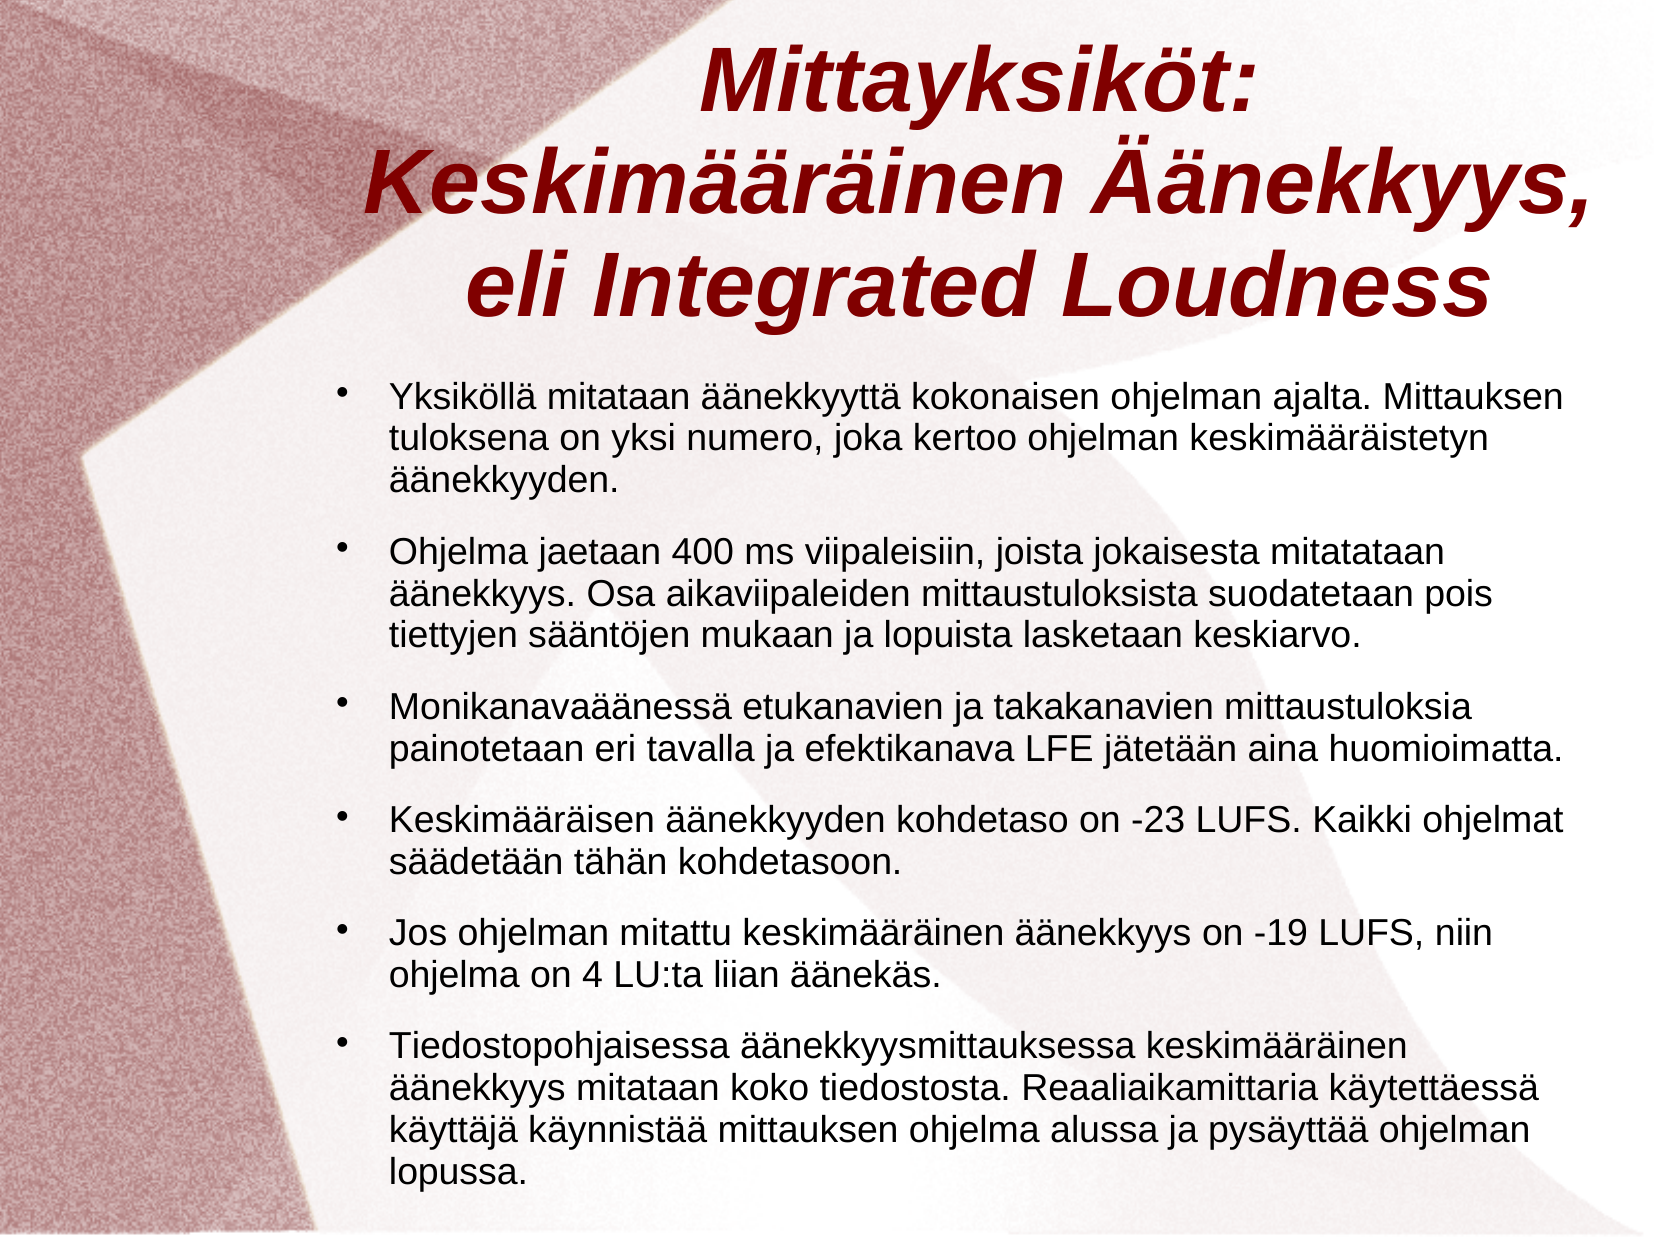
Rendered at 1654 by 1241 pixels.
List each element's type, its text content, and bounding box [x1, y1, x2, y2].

list Yksiköllä mitataan äänekkyyttä kokonaisen ohjelman ajalta. Mittauksen tuloksena on yksi numero, joka kertoo ohjelman keskimääräistetyn äänekkyyden. Ohjelma jaetaan 400 ms viipaleisiin, joista jokaisesta mitatataan äänekkyys. Osa aikaviipaleiden mittaustuloksista suodatetaan pois tiettyjen sääntöjen mukaan ja lopuista lasketaan keskiarvo. Monikanavaäänessä etukanavien ja takakanavien mittaustuloksia painotetaan eri tavalla ja efektikanava LFE jätetään aina huomioimatta. Keskimääräisen äänekkyyden kohdetaso on -23 LUFS. Kaikki ohjelmat säädetään tähän kohdetasoon. Jos ohjelman mitattu keskimääräinen äänekkyys on -19 LUFS, niin ohjelma on 4 LU:ta liian äänekäs. Tiedostopohjaisessa äänekkyysmittauksessa keskimääräinen äänekkyys mitataan koko tiedostosta. Reaaliaikamittaria käytettäessä käyttäjä käynnistää mittauksen ohjelma alussa ja pysäyttää ohjelman lopussa. [318, 372, 1595, 1193]
picture [0, 0, 1654, 1241]
title Mittayksiköt: Keskimääräinen Äänekkyys, eli Integrated Loudness [318, 23, 1642, 337]
